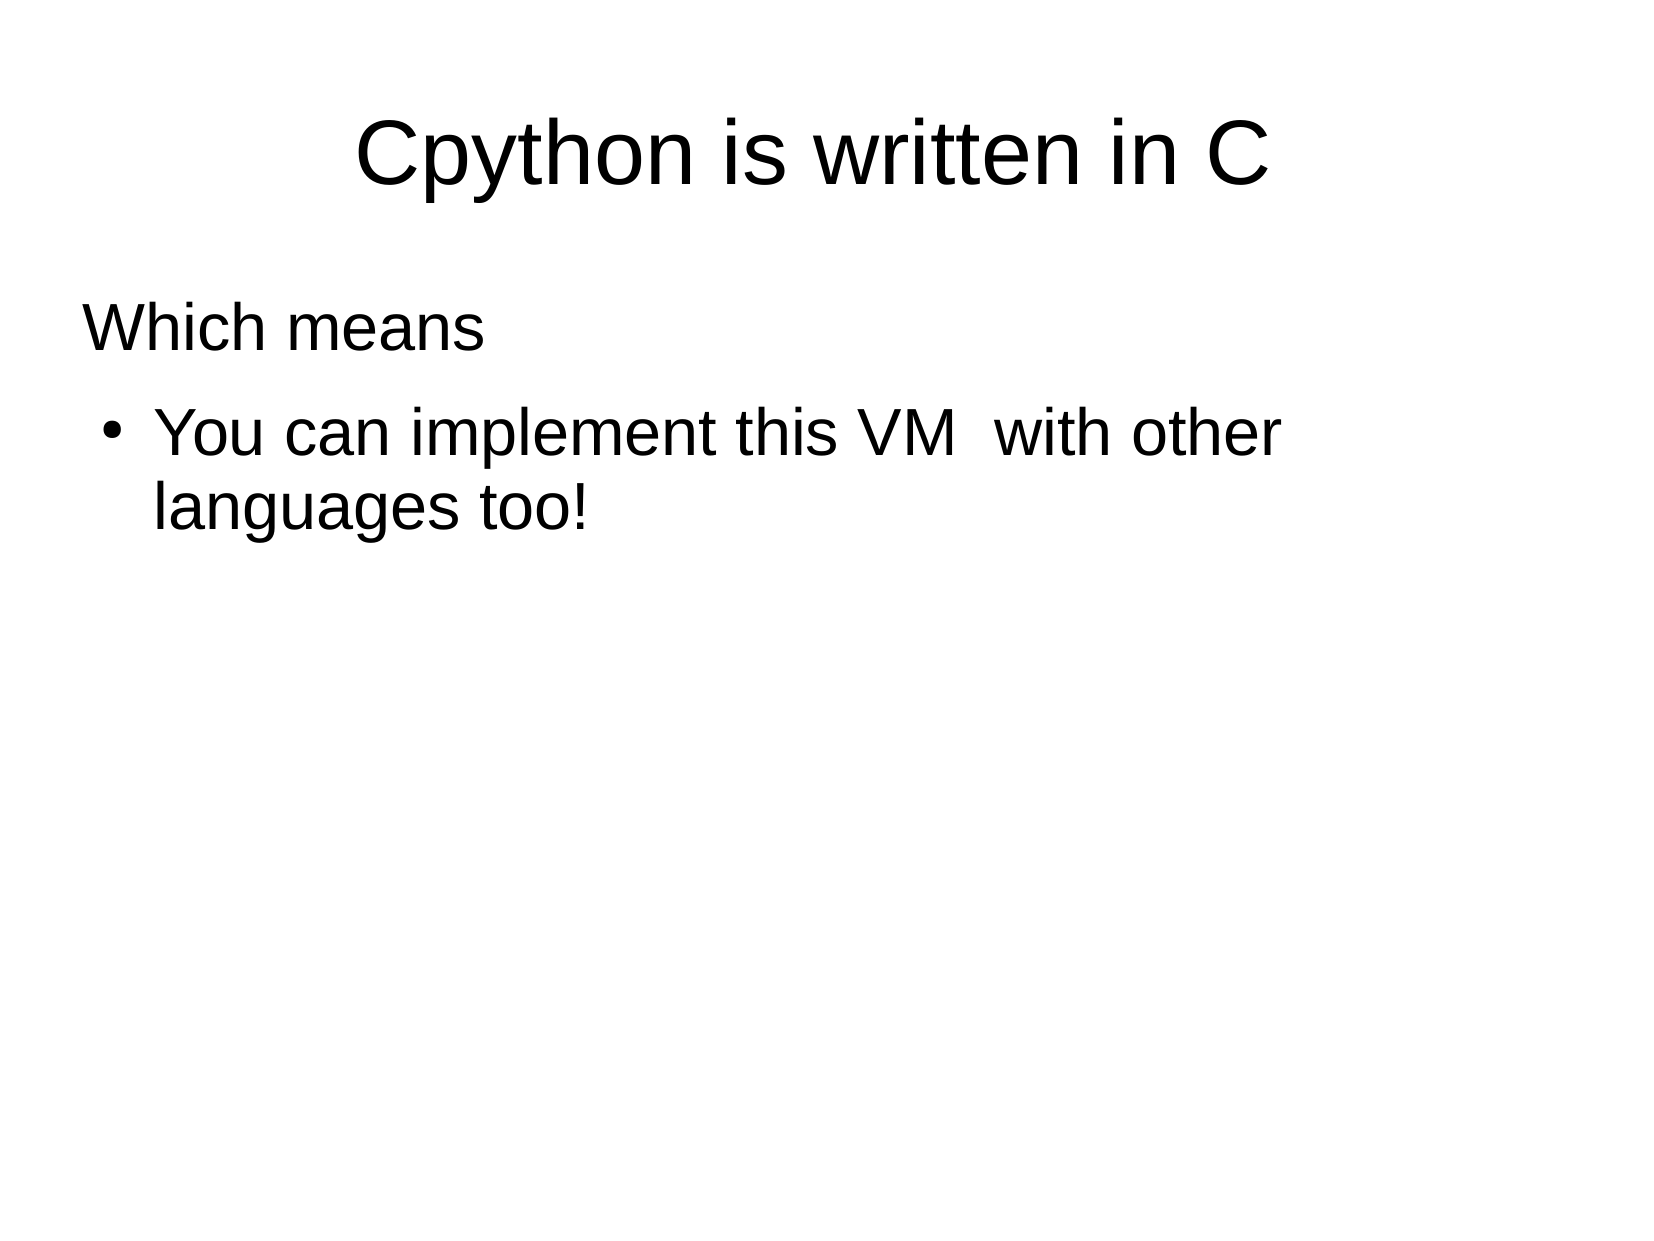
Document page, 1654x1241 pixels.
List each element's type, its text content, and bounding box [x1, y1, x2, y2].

list Which means You can implement this VM with other languages too! [82, 290, 1571, 1010]
title Cpython is written in C [82, 49, 1571, 257]
